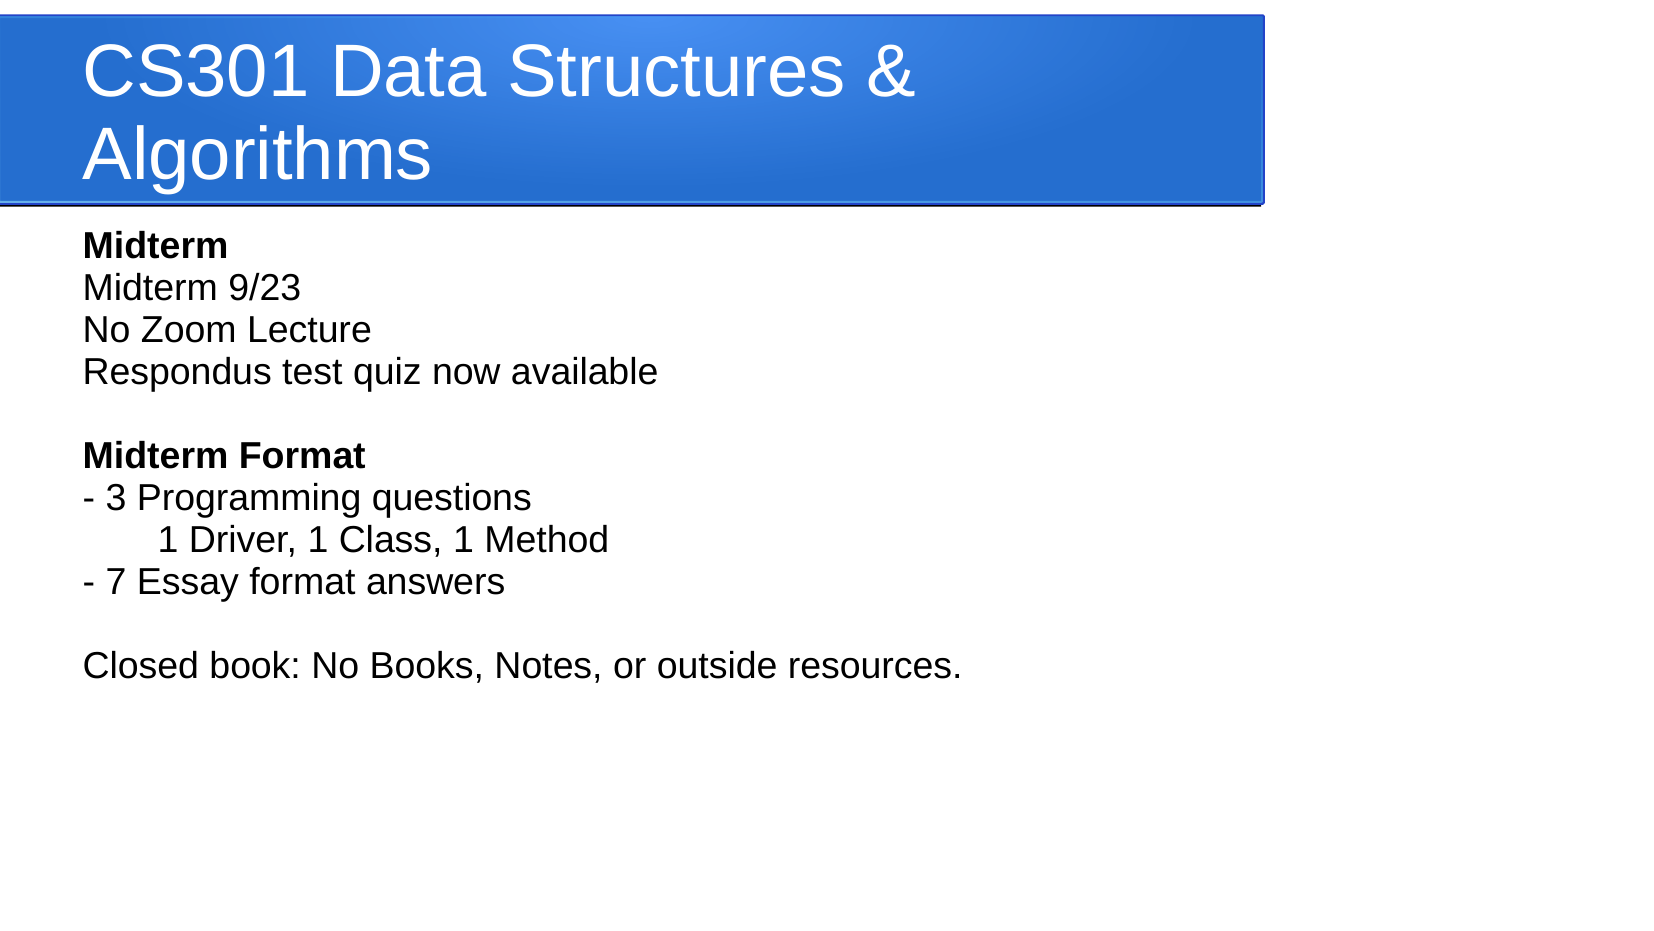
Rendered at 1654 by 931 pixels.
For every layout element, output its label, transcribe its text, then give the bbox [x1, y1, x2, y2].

title CS301 Data Structures & Algorithms [82, 29, 1235, 196]
subtitle Midterm Midterm 9/23 No Zoom Lecture Respondus test quiz now available Midterm Format - 3 Programming questions 1 Driver, 1 Class, 1 Method - 7 Essay format answers Closed book: No Books, Notes, or outside resources. [82, 224, 1096, 823]
